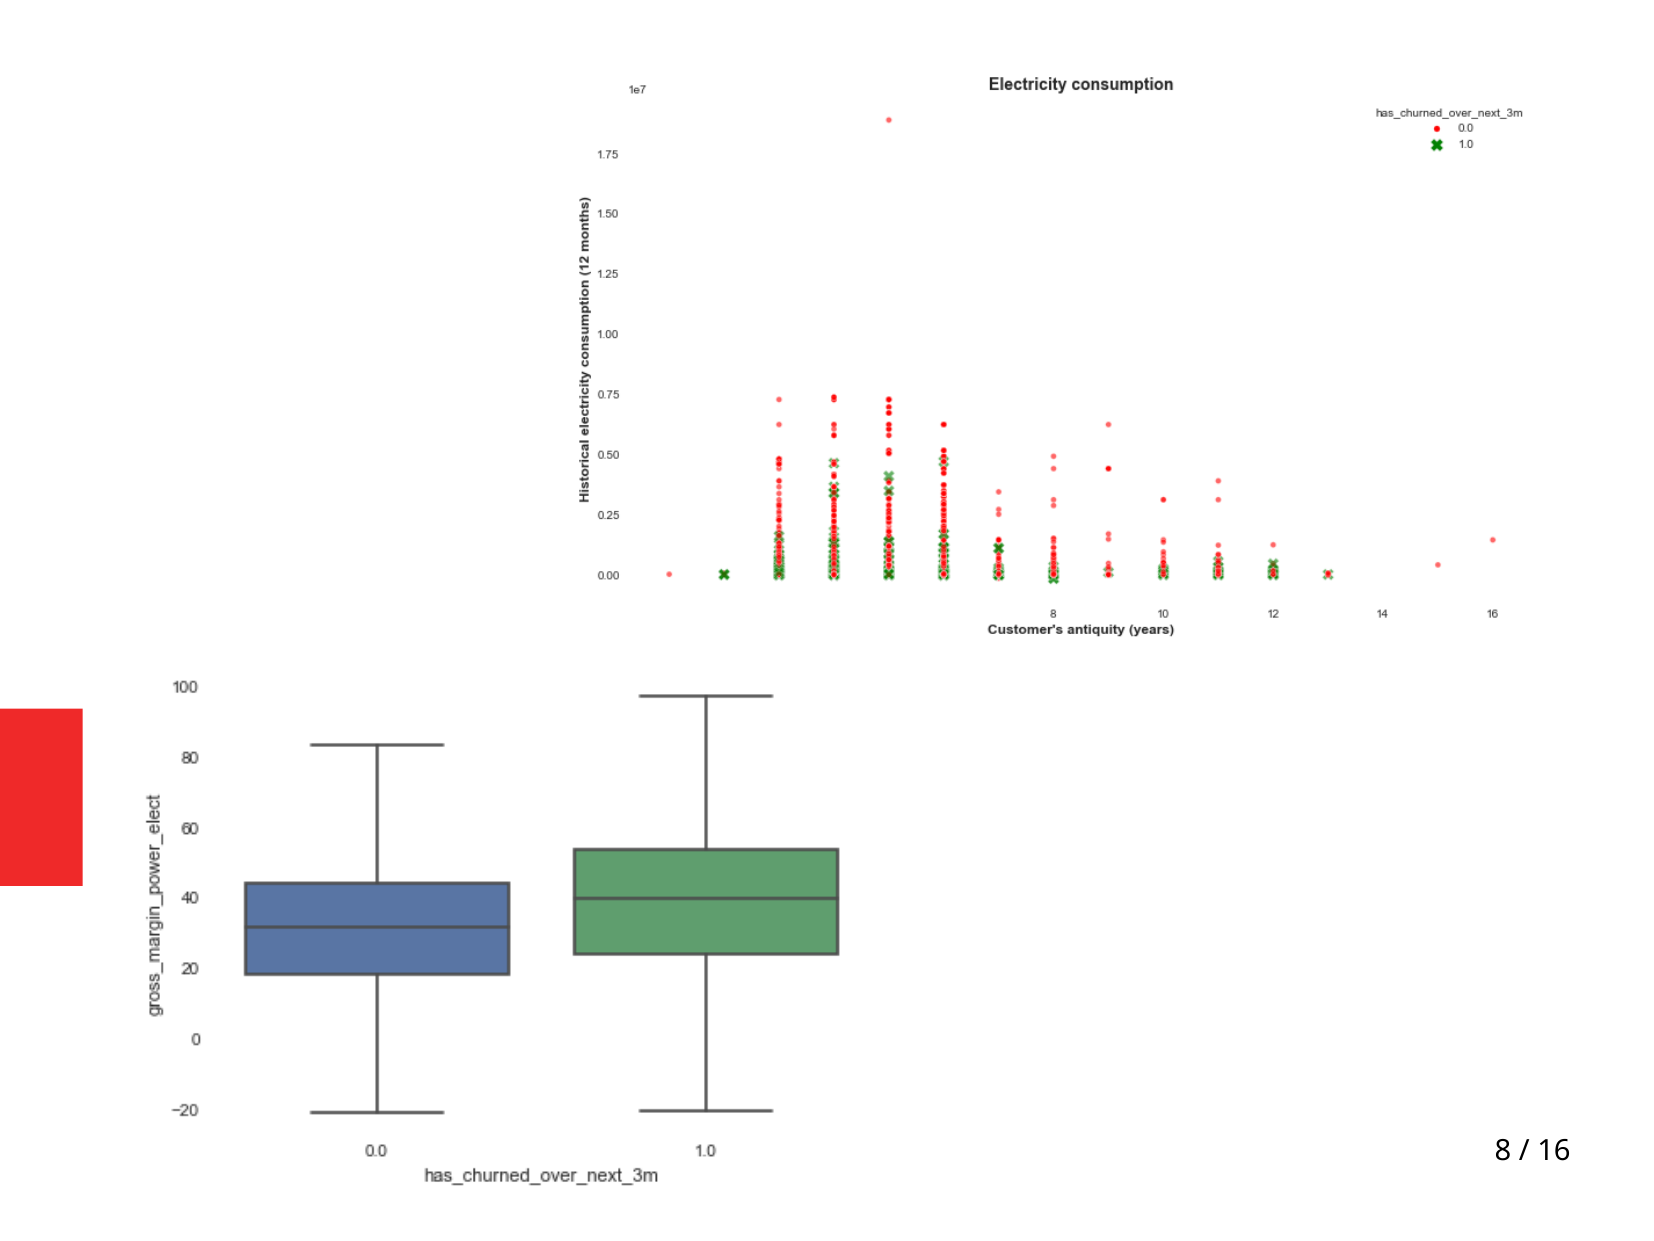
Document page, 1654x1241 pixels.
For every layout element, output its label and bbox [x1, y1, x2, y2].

picture [106, 17, 1651, 1209]
